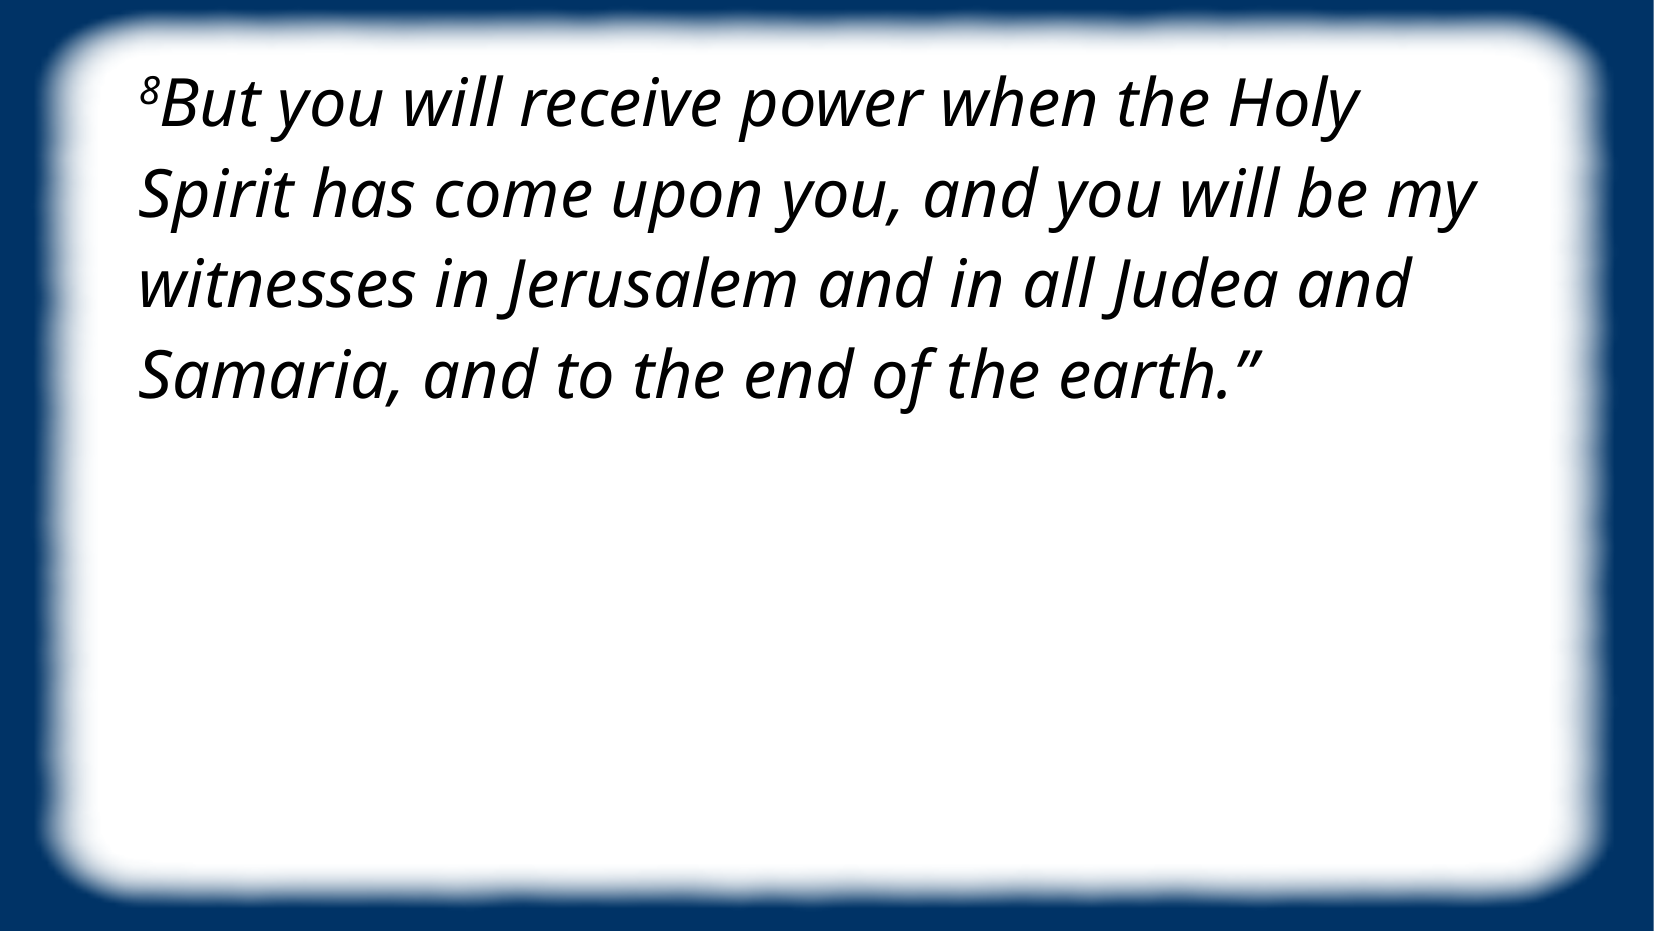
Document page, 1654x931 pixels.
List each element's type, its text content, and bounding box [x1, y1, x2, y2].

text_box 8But you will receive power when the Holy Spirit has come upon you, and you will be my witnesses in Jerusalem and in all Judea and Samaria, and to the end of the earth.” [124, 47, 1535, 418]
picture [0, 0, 1654, 931]
